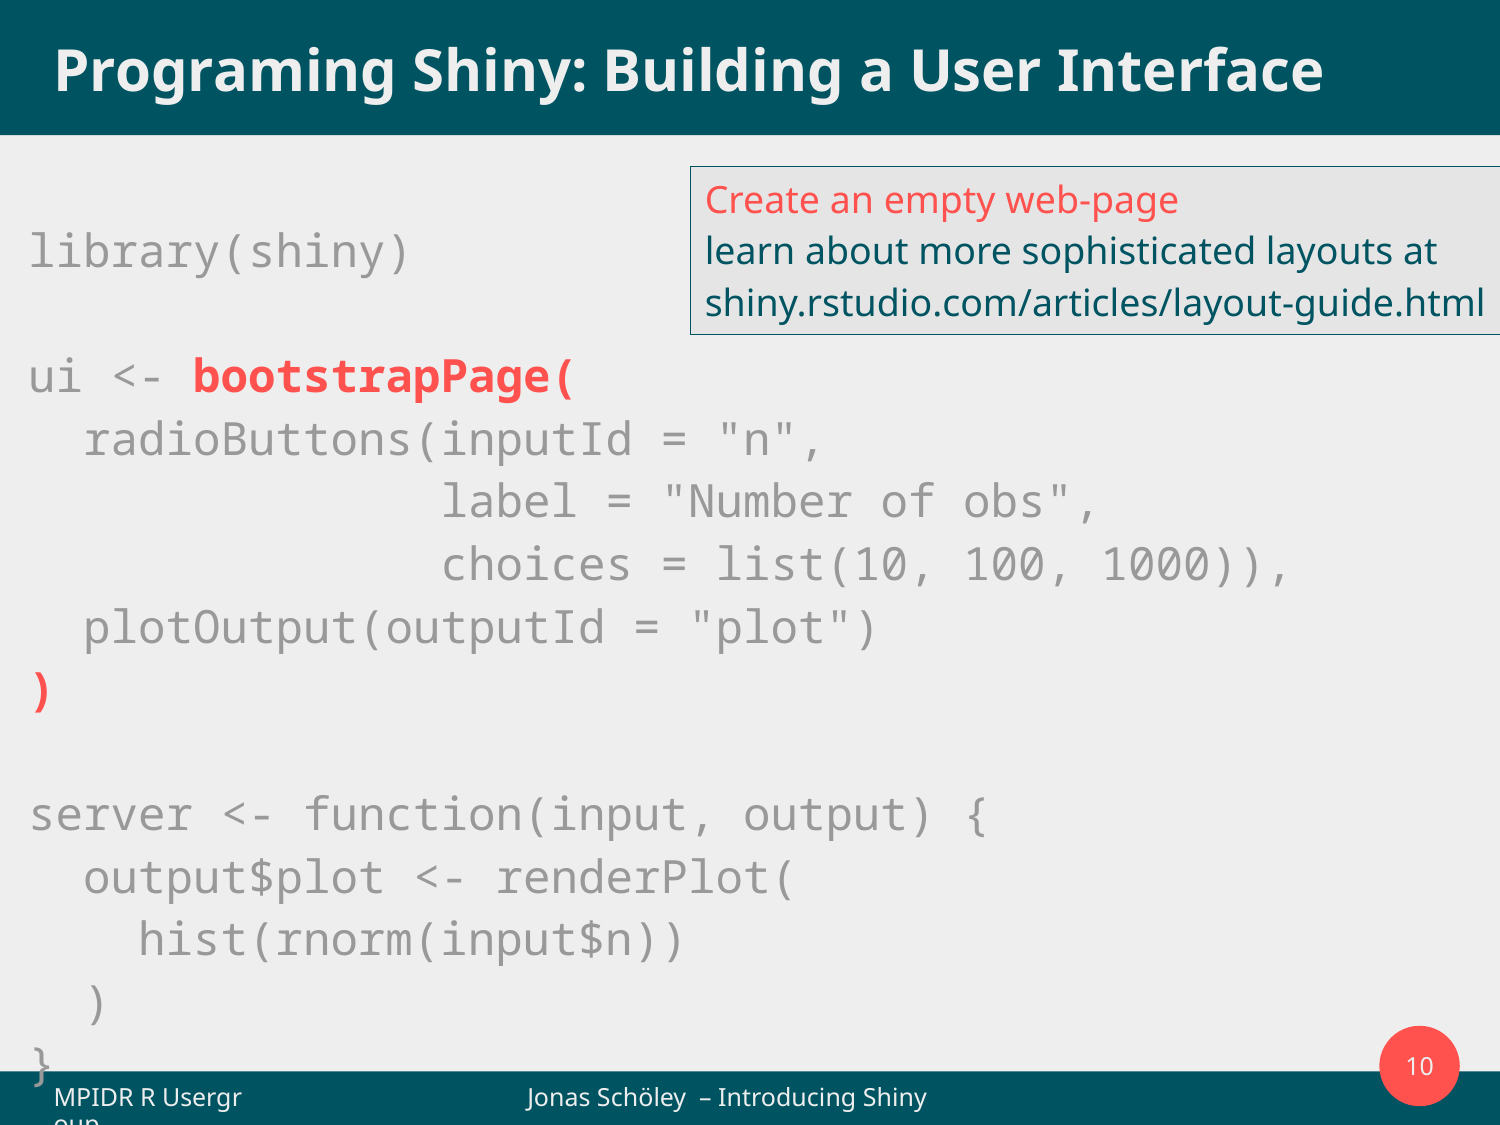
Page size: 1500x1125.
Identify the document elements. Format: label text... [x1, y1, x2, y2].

text_box Create an empty web-page learn about more sophisticated layouts at shiny.rstudio.com/articles/layout-guide.html [690, 166, 1379, 330]
text_box library(shiny) ui <- bootstrapPage( radioButtons(inputId = "n", label = "Number of obs", choices = list(10, 100, 1000)), plotOutput(outputId = "plot") ) server <- function(input, output) { output$plot <- renderPlot( hist(rnorm(input$n)) ) } shinyApp(ui = ui, server = server) [13, 211, 1484, 959]
title Programing Shiny: Building a User Interface [53, 0, 1447, 141]
